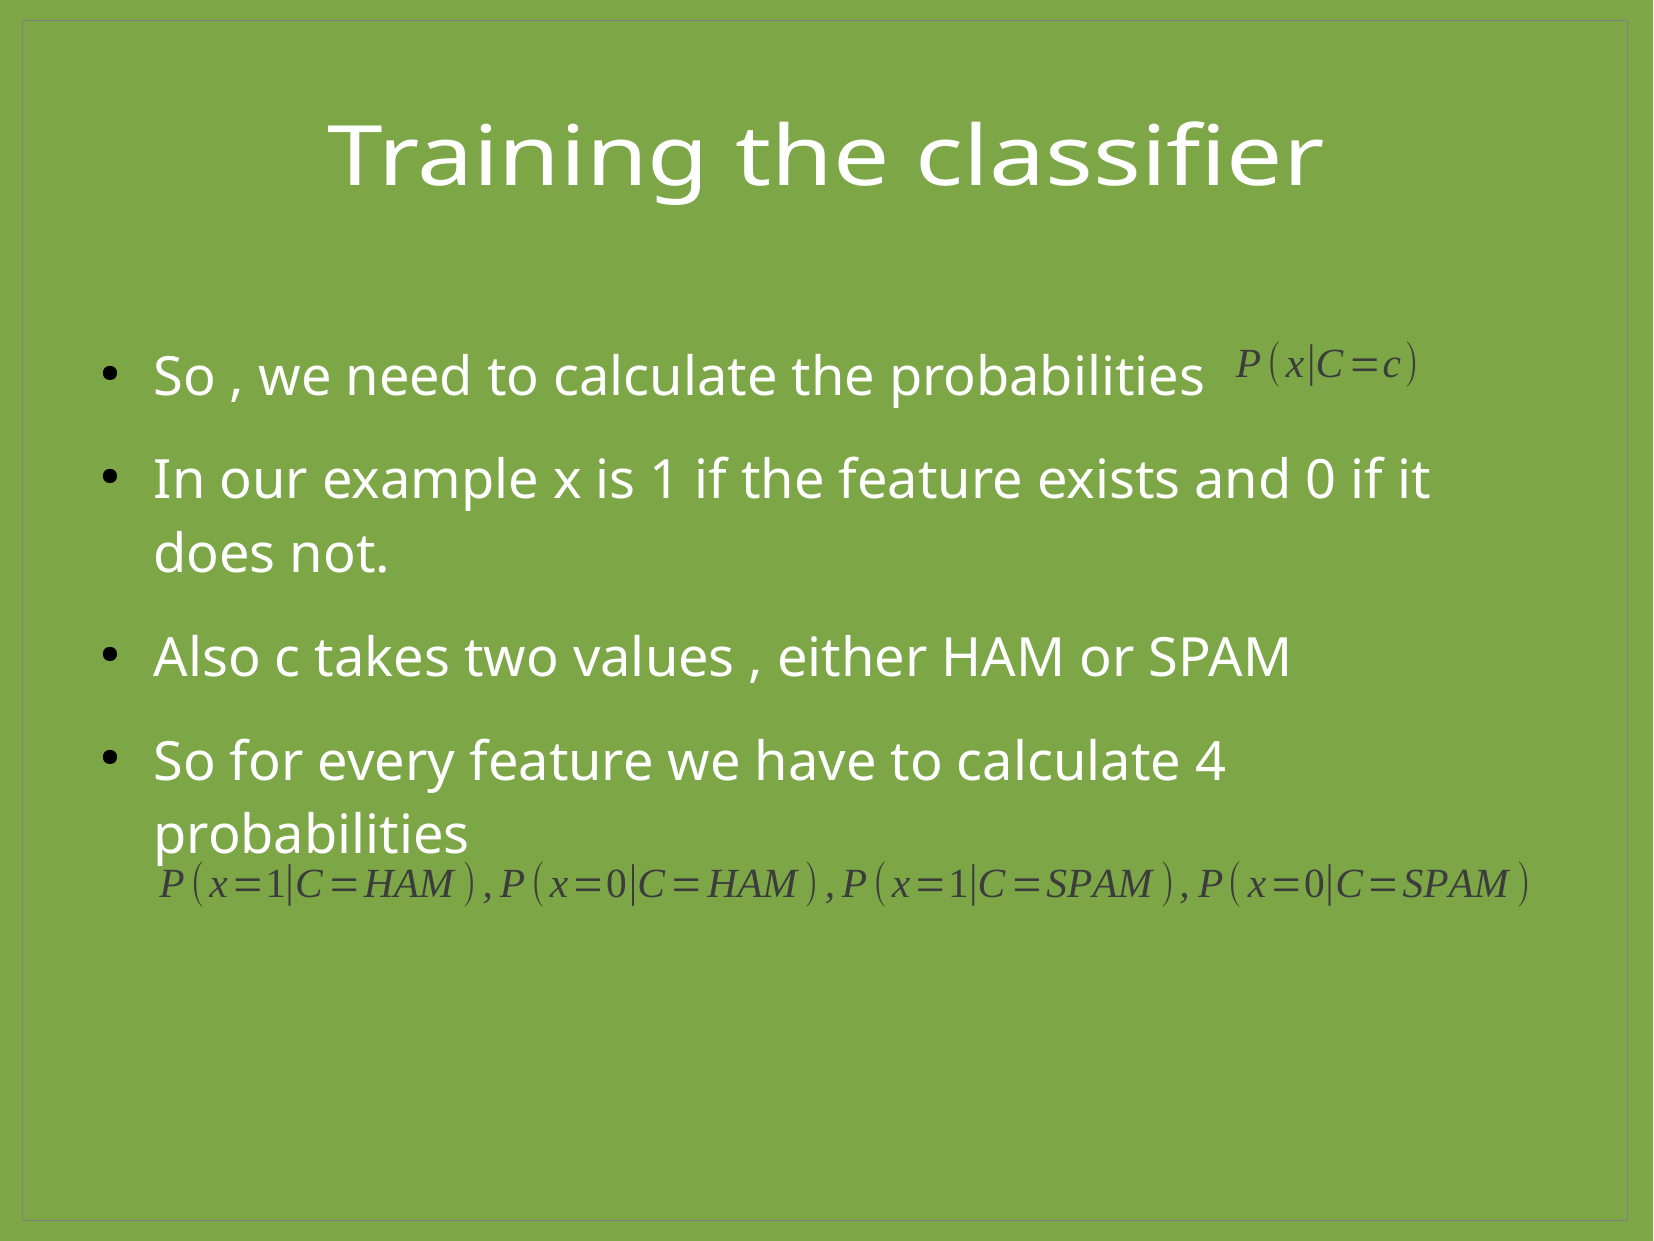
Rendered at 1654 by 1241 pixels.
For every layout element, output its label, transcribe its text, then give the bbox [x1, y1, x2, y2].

title Training the classifier [82, 49, 1571, 257]
chart [1226, 340, 1426, 391]
text_box [22, 20, 1628, 1221]
list So , we need to calculate the probabilities In our example x is 1 if the feature exists and 0 if it does not. Also c takes two values , either HAM or SPAM So for every feature we have to calculate 4 probabilities [82, 337, 1538, 1057]
chart [149, 860, 1537, 911]
